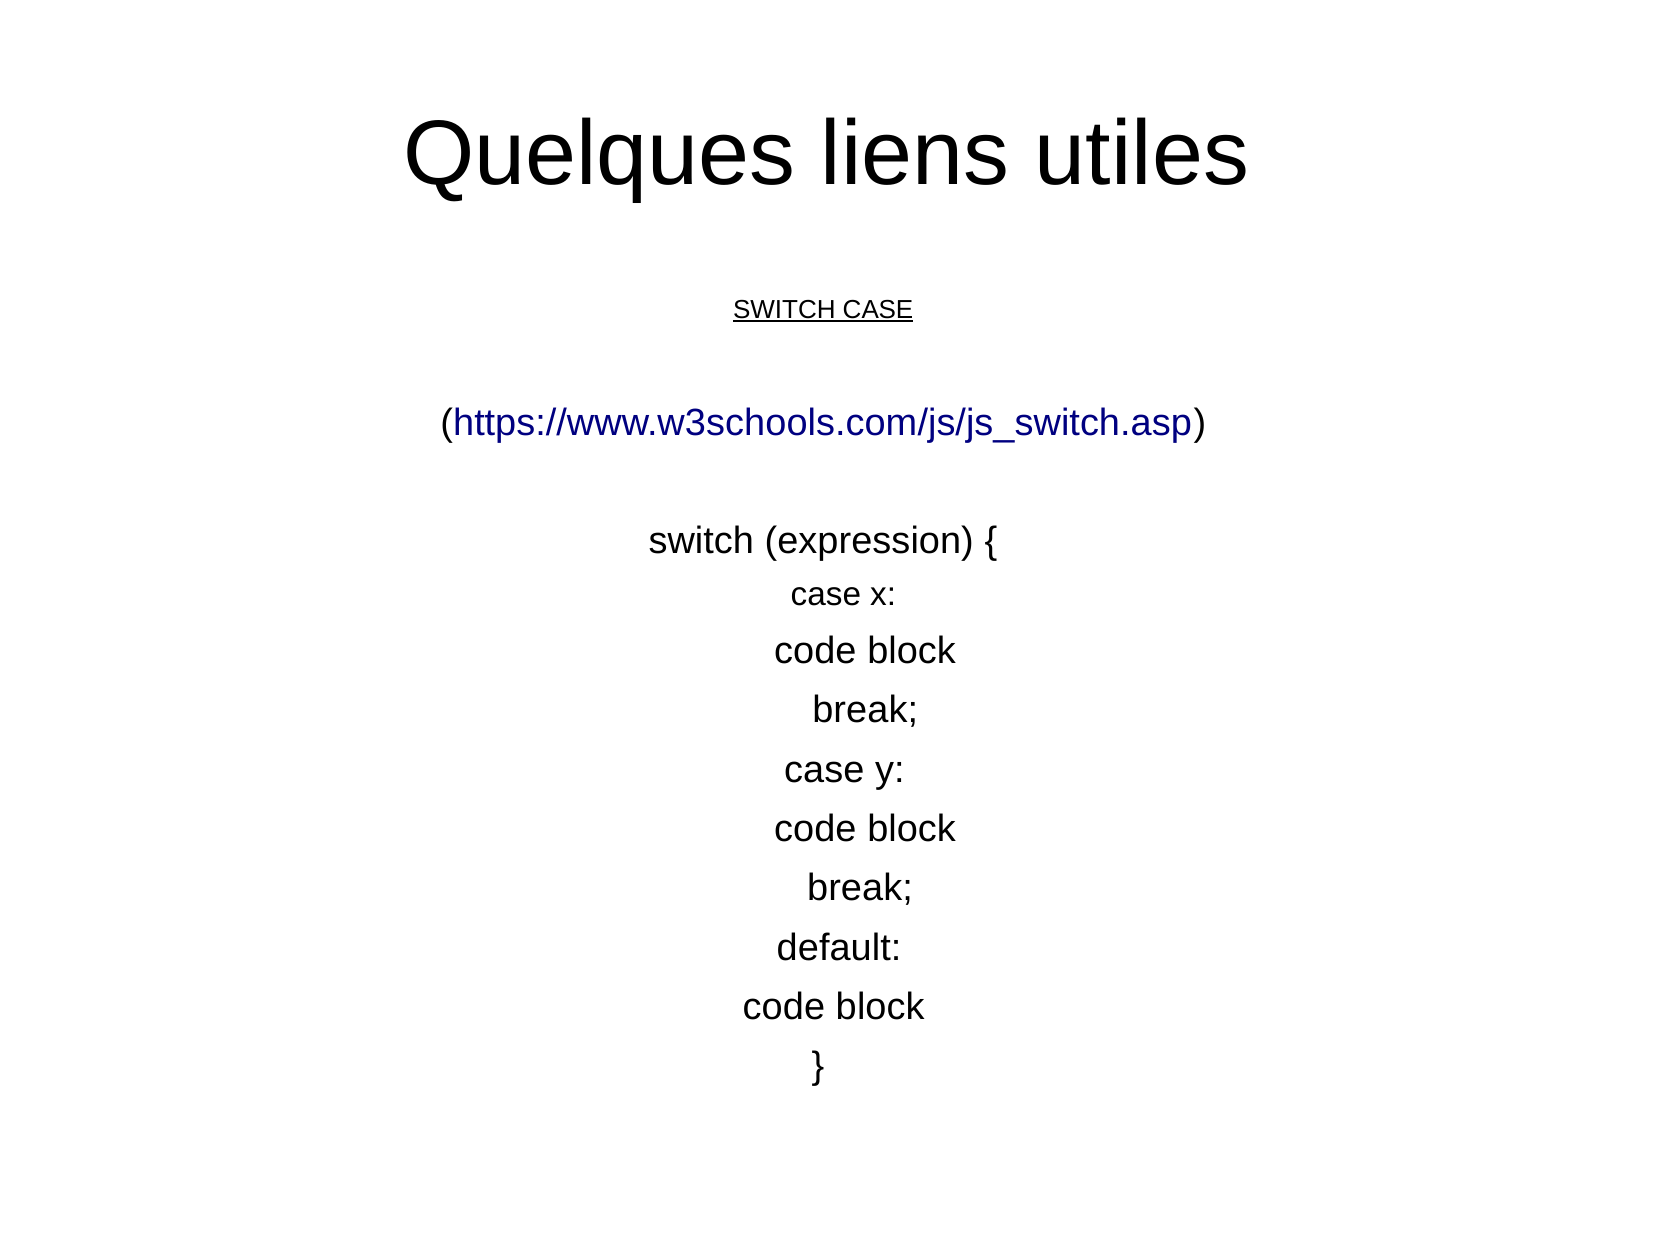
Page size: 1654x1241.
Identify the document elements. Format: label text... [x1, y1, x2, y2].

title Quelques liens utiles [82, 49, 1571, 257]
list SWITCH CASE (https://www.w3schools.com/js/js_switch.asp) switch (expression) { case x: code block break; case y: code block break; default: code block } [59, 295, 1548, 1098]
